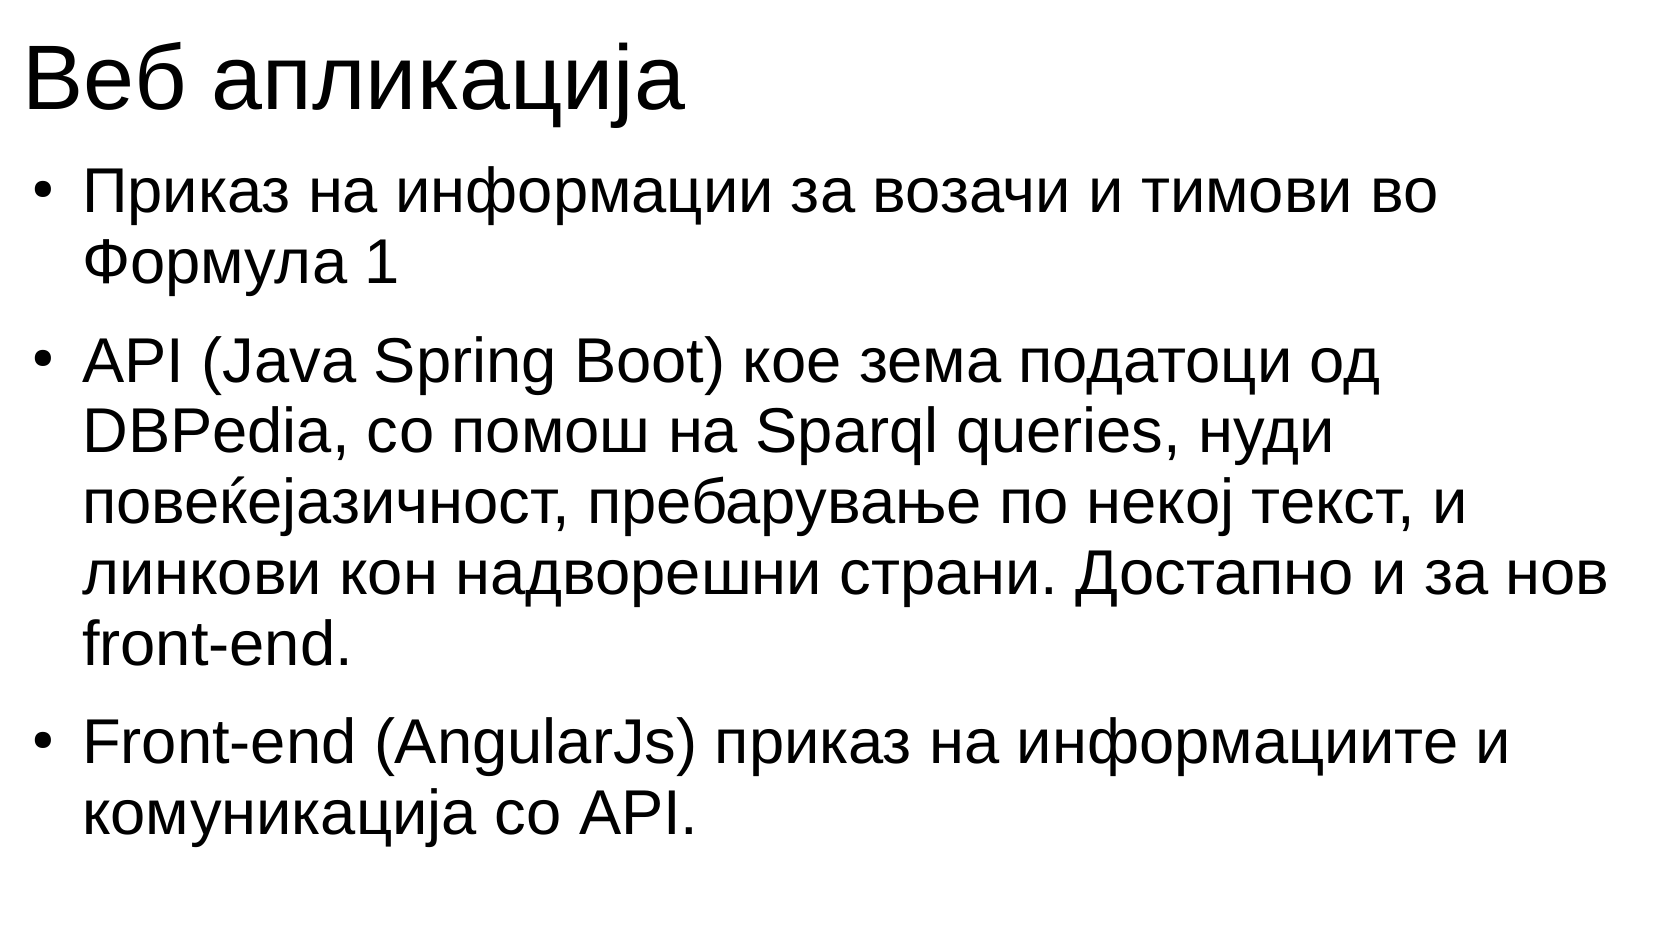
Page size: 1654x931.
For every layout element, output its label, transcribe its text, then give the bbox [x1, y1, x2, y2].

list Приказ на информации за возачи и тимови во Формула 1 API (Java Spring Boot) кое зема податоци од DBPedia, со помош на Sparql queries, нуди повеќејазичност, пребарување по некој текст, и линкови кон надворешни страни. Достапно и за нов front-end. Front-end (AngularJs) приказ на информациите и комуникација со API. [15, 155, 1636, 856]
title Веб апликација [0, 0, 736, 156]
